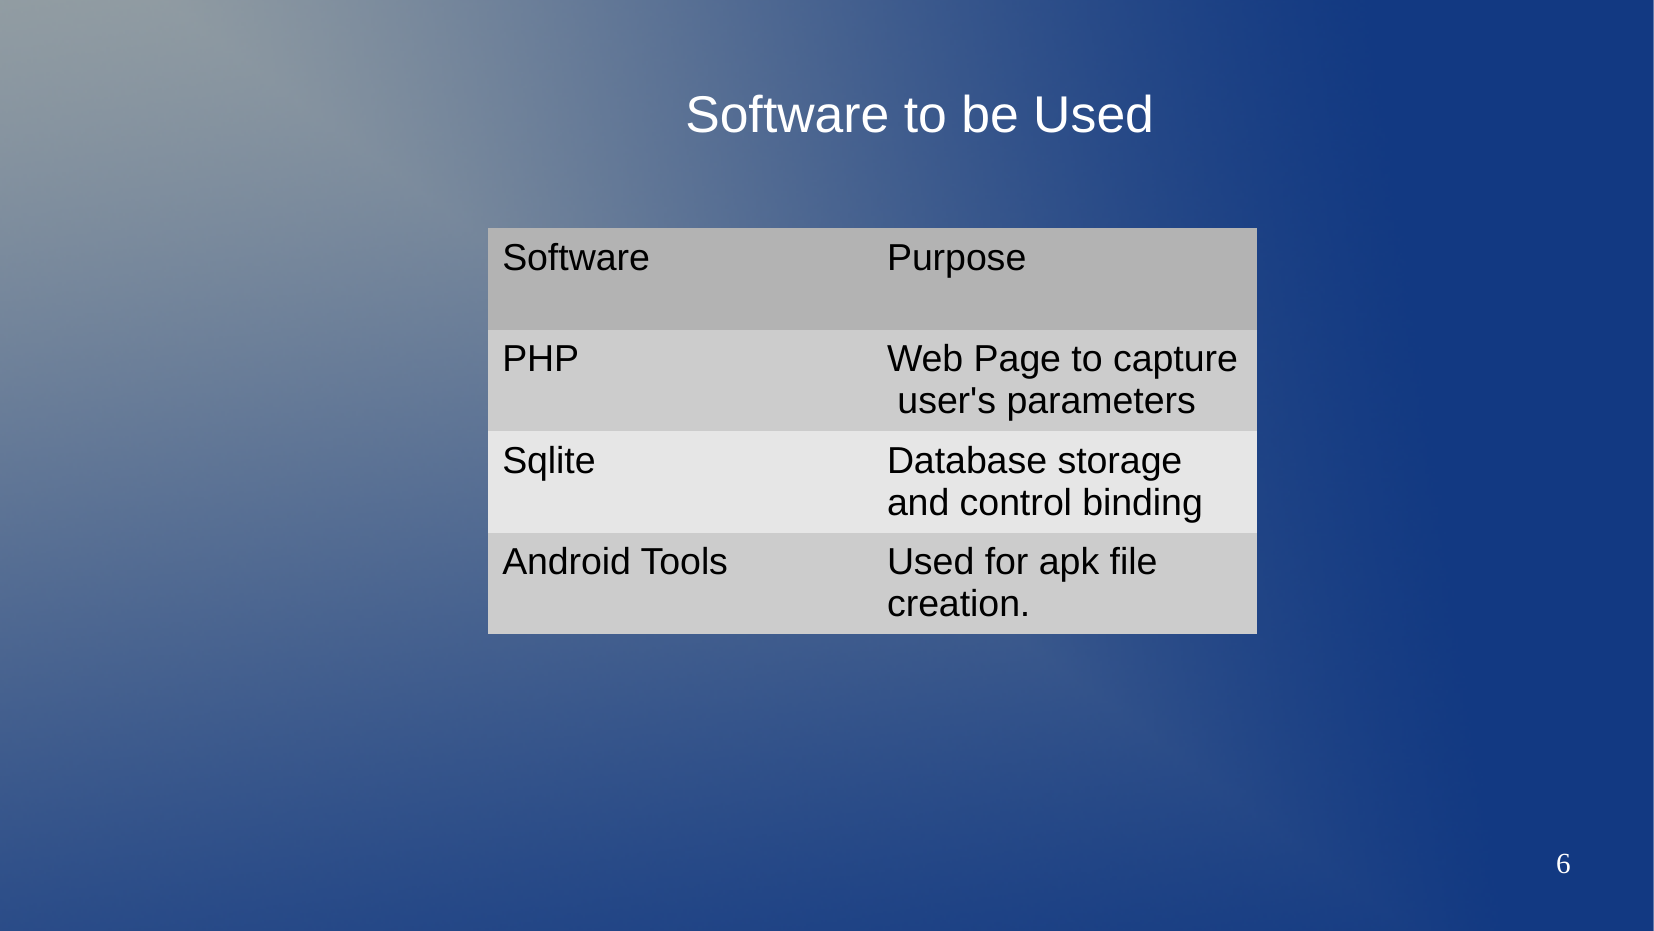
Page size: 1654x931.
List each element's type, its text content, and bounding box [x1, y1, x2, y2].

table_cell Database storage and control binding [872, 431, 1257, 533]
table_header Purpose [872, 228, 1257, 330]
list [269, 217, 1538, 743]
table_cell PHP [488, 330, 872, 431]
picture [0, 0, 1654, 931]
table_cell Web Page to capture user's parameters [872, 330, 1257, 431]
table_cell Used for apk file creation. [872, 533, 1257, 634]
table_cell Sqlite [488, 431, 872, 533]
table_cell Android Tools [488, 533, 872, 634]
table_header Software [488, 228, 872, 330]
title Software to be Used [269, 37, 1571, 193]
